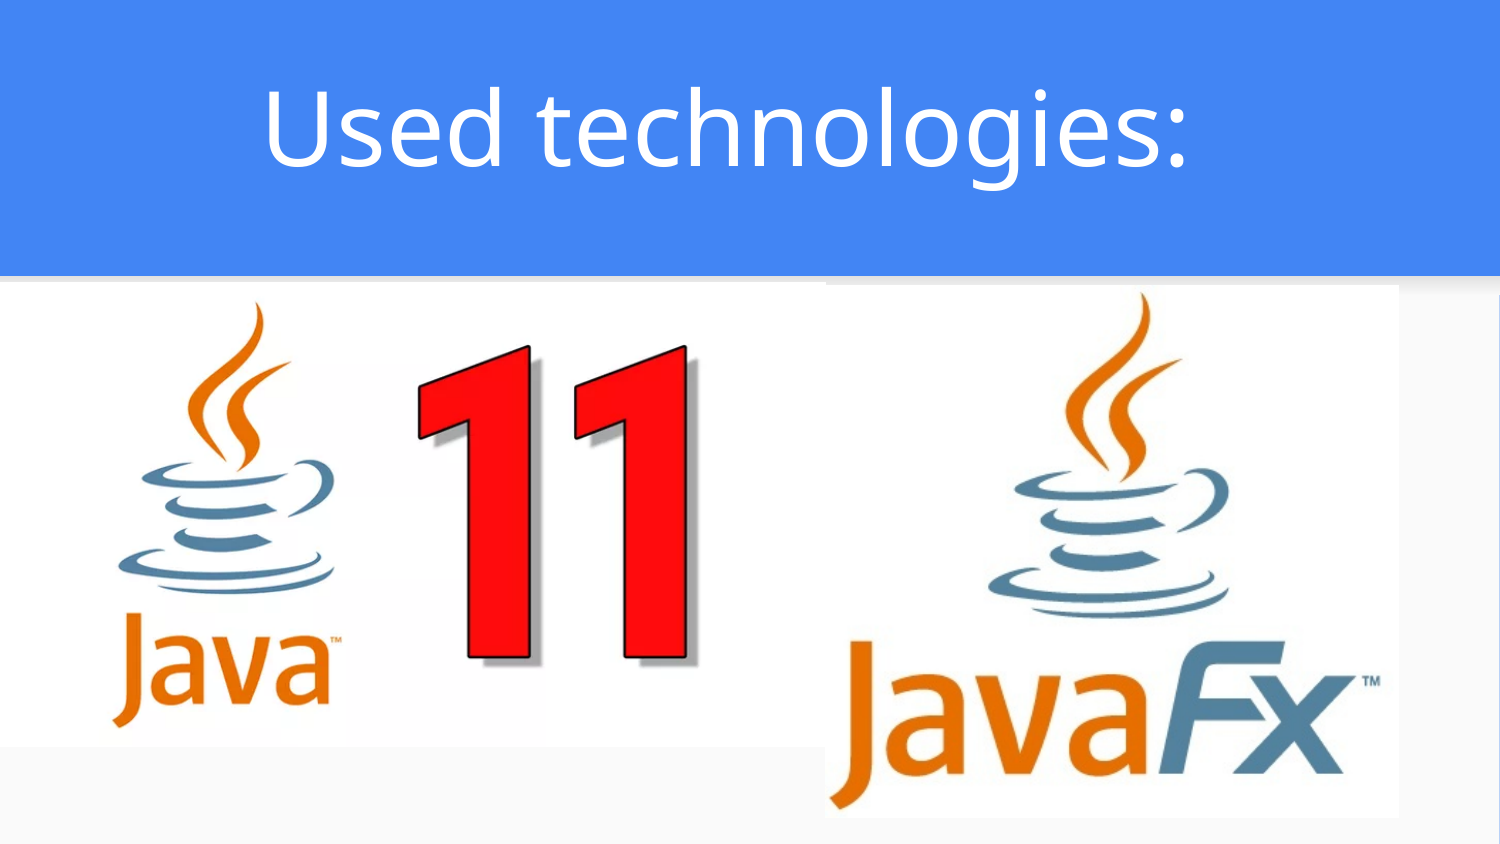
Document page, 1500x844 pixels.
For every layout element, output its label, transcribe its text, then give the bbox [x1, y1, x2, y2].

title Used technologies: [65, 75, 1414, 202]
picture [0, 282, 1399, 818]
